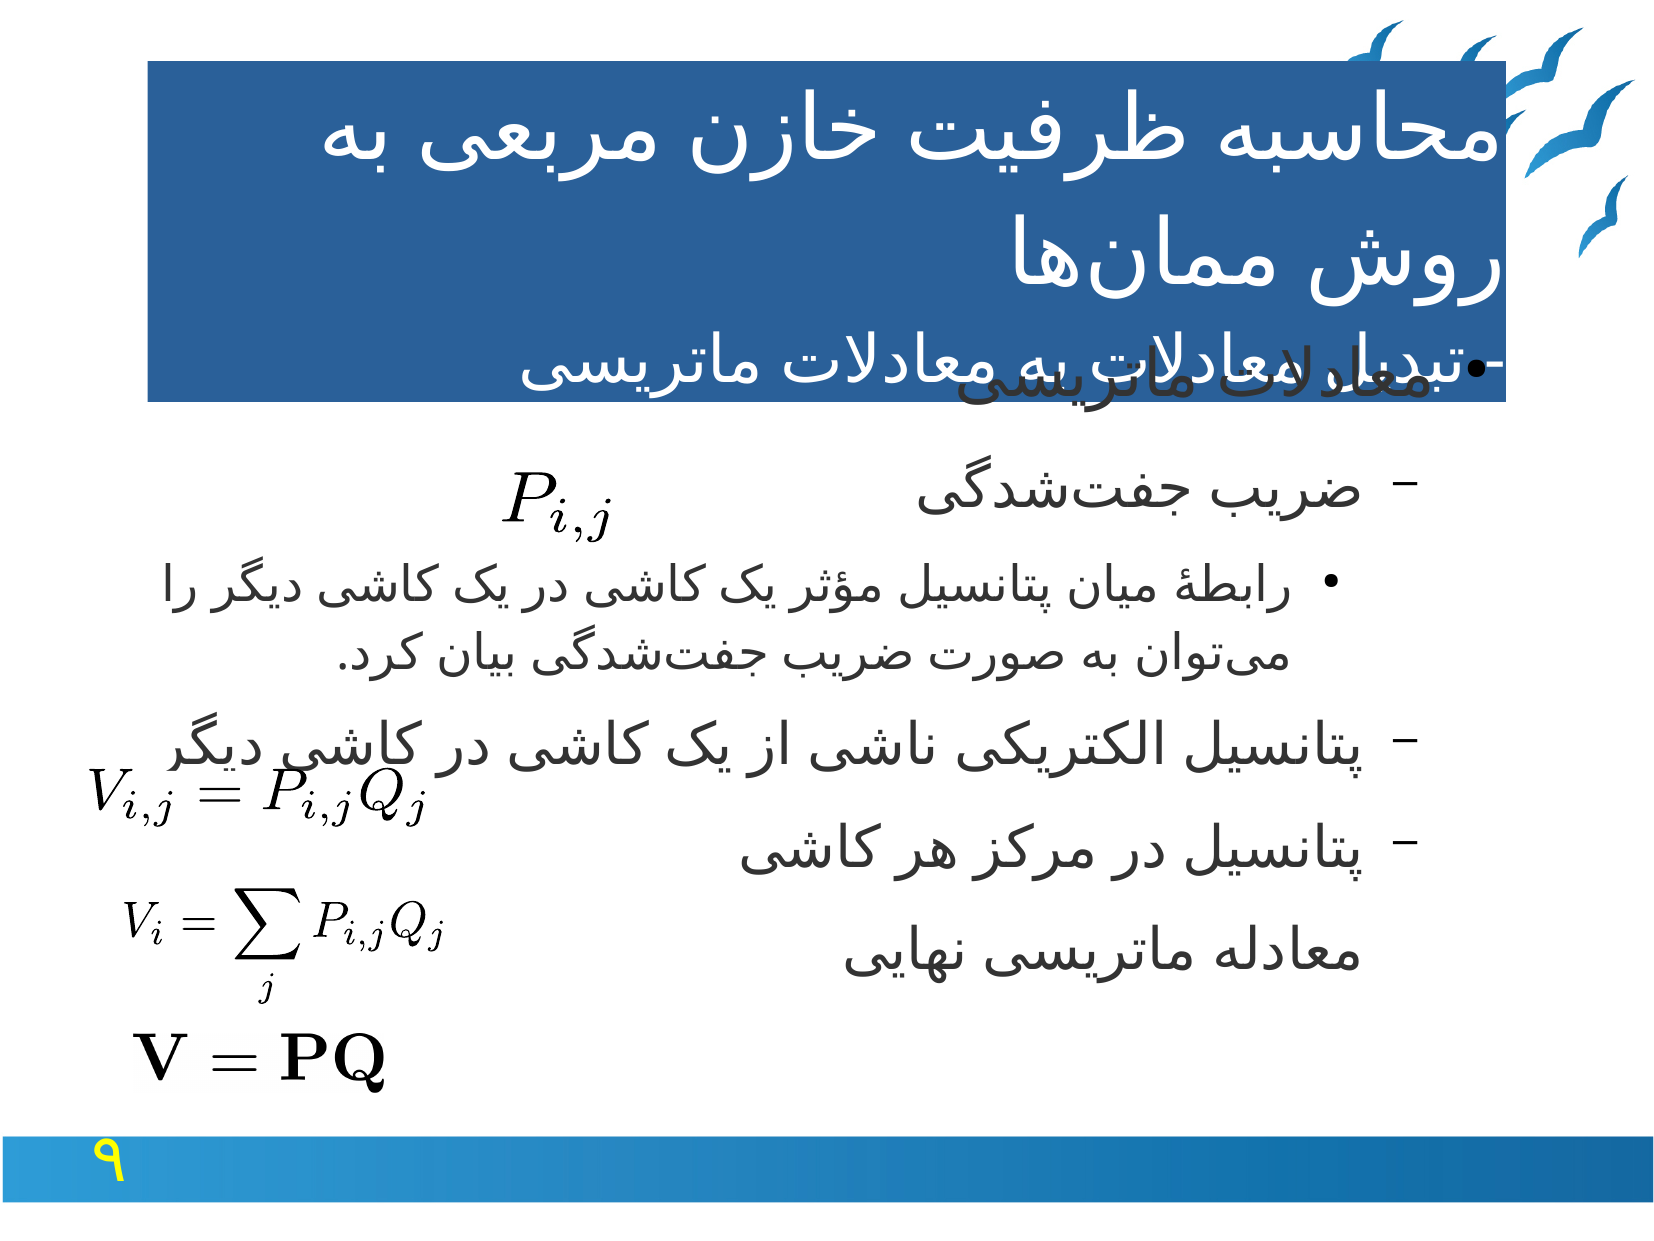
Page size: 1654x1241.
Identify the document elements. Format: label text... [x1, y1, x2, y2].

text_box [88, 767, 425, 827]
text_box [123, 888, 443, 1004]
list معادلات ماتریسی ضریب جفت‌شدگی رابطهٔ میان پتانسیل مؤثر یک کاشی در یک کاشی دیگر را می‌توان به صورت ضریب جفت‌شدگی بیان کرد. پتانسیل الکتریکی ناشی از یک کاشی در کاشی دیگر پتانسیل در مرکز هر کاشی معادله ماتریسی نهایی [147, 324, 1506, 1109]
picture [0, 0, 1654, 1241]
title محاسبه ظرفیت خازن مربعی به روش ممان‌ها - تبدیل معادلات به معادلات ماتریسی [147, 123, 1506, 324]
text_box [501, 472, 611, 543]
text_box ۹ [59, 1102, 148, 1241]
